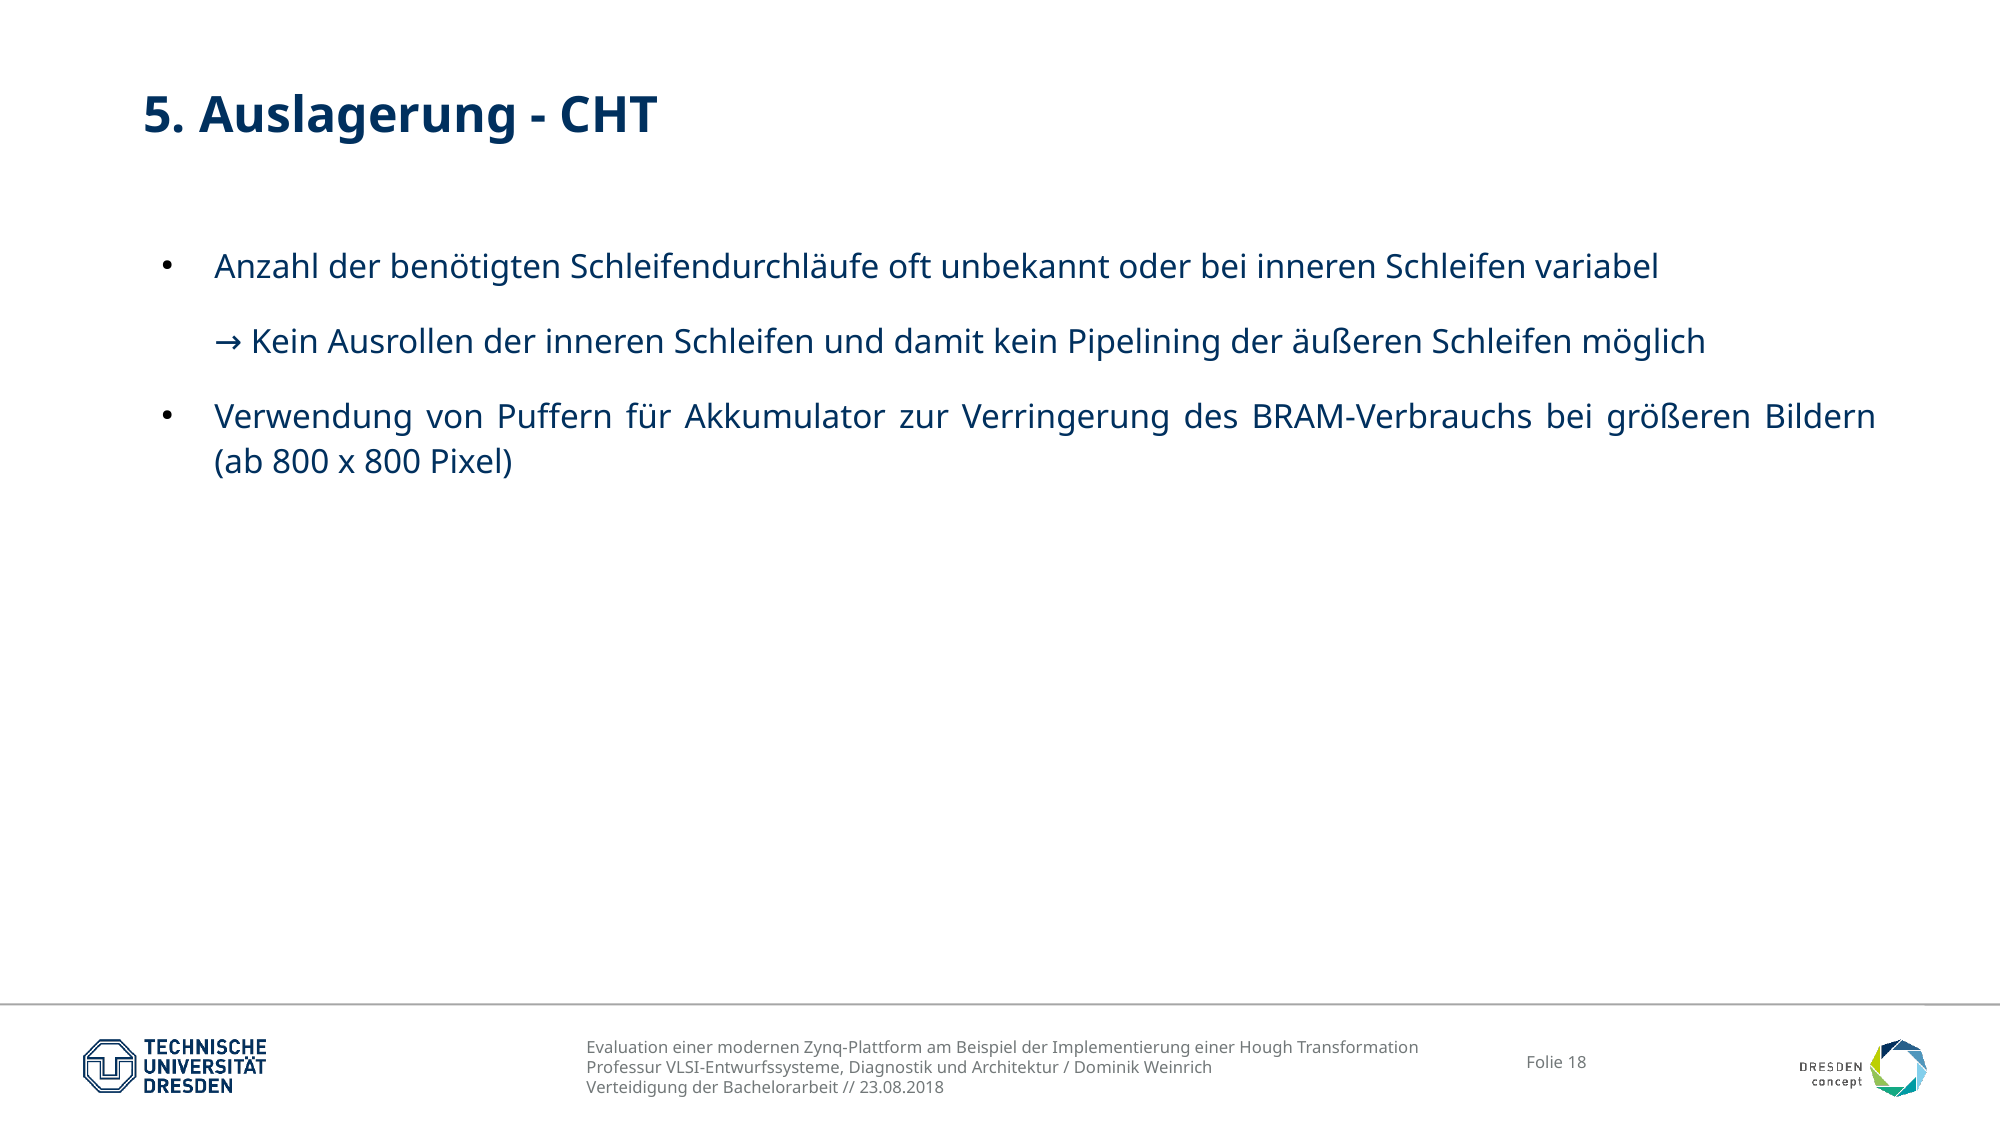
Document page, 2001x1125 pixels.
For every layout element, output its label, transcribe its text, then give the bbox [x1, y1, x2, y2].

picture [1800, 1039, 1927, 1097]
picture [83, 1039, 266, 1093]
title 5. Auslagerung - CHT [143, 56, 1880, 169]
list Anzahl der benötigten Schleifendurchläufe oft unbekannt oder bei inneren Schleifen variabel → Kein Ausrollen der inneren Schleifen und damit kein Pipelining der äußeren Schleifen möglich Verwendung von Puffern für Akkumulator zur Verringerung des BRAM-Verbrauchs bei größeren Bildern (ab 800 x 800 Pixel) [143, 243, 1880, 957]
